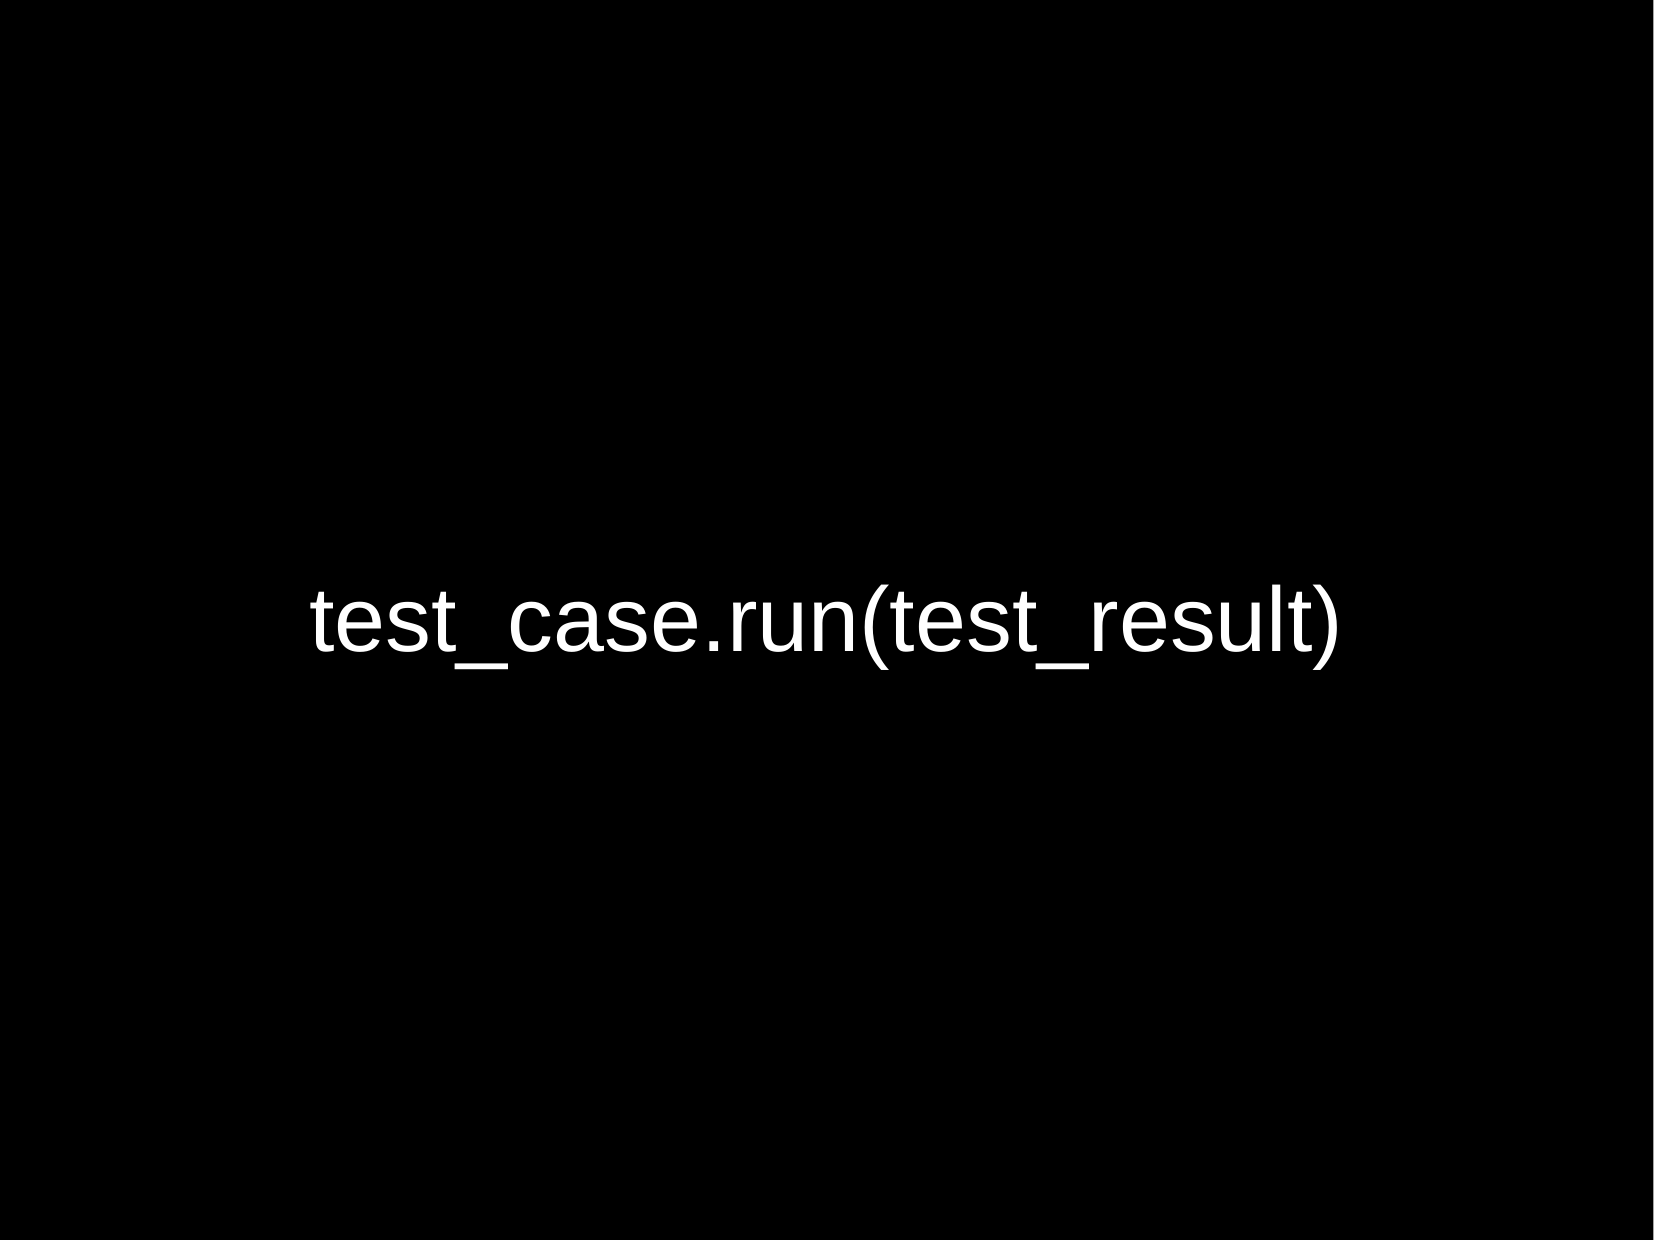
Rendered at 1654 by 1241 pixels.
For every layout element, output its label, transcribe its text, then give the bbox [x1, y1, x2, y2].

title test_case.run(test_result) [82, 516, 1571, 724]
